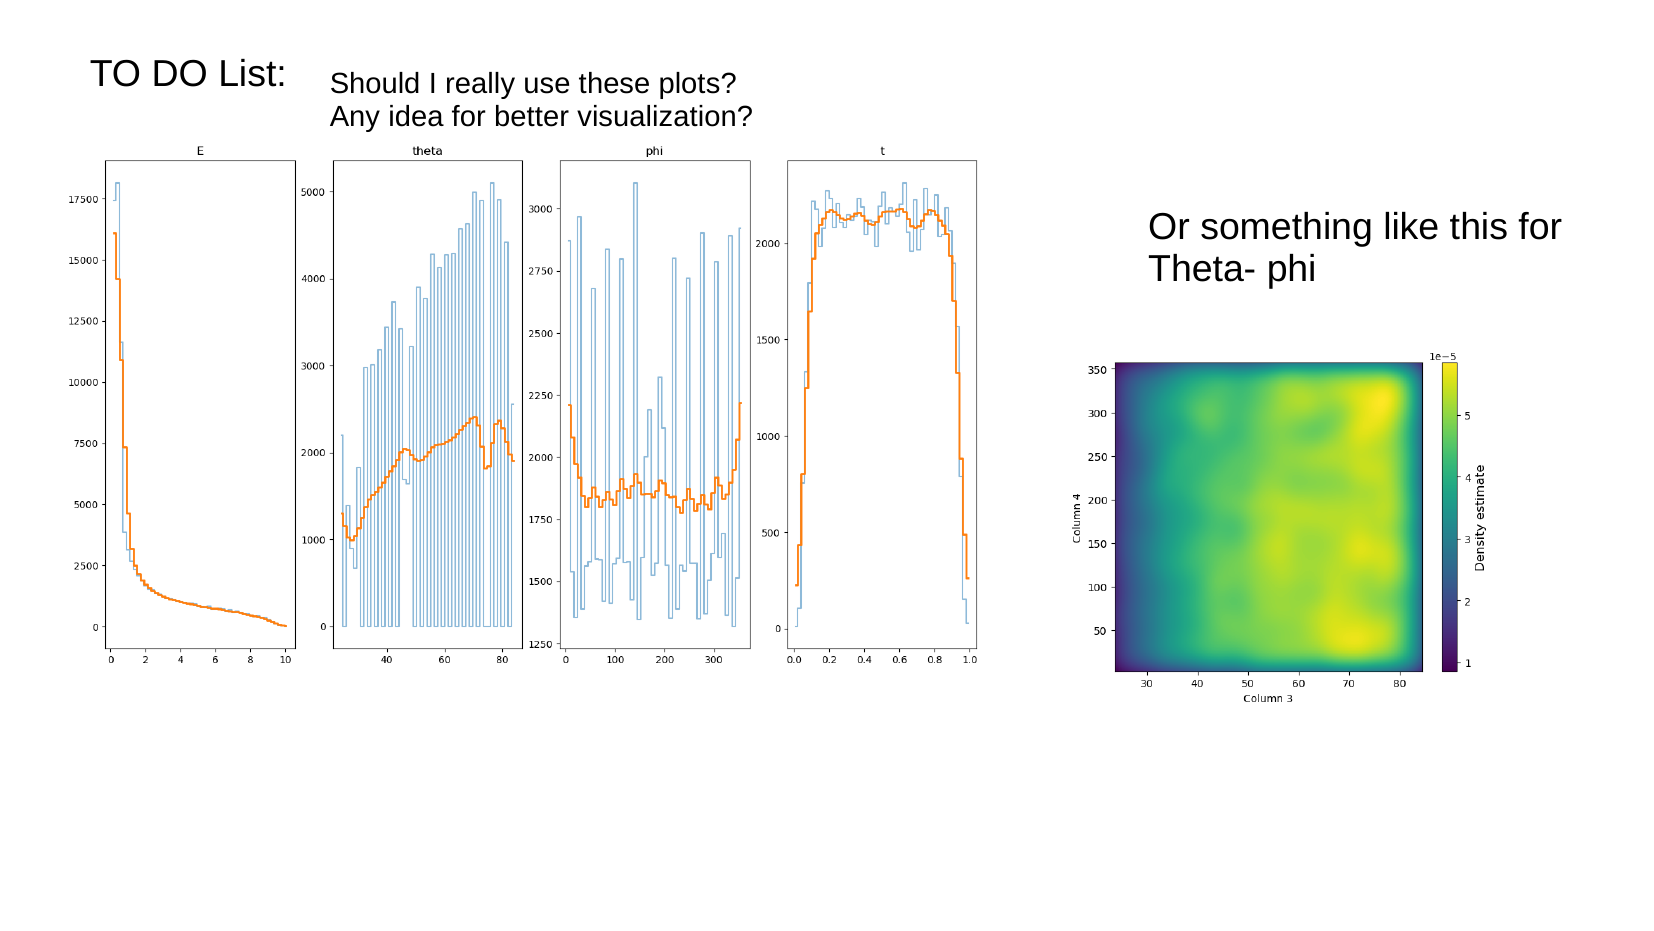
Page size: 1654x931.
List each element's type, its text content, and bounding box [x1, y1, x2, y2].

picture [60, 139, 984, 672]
picture [1065, 344, 1493, 711]
text_box Or something like this for Theta- phi [1133, 198, 1591, 297]
text_box TO DO List: [75, 45, 751, 102]
text_box Should I really use these plots? Any idea for better visualization? [315, 60, 1006, 140]
